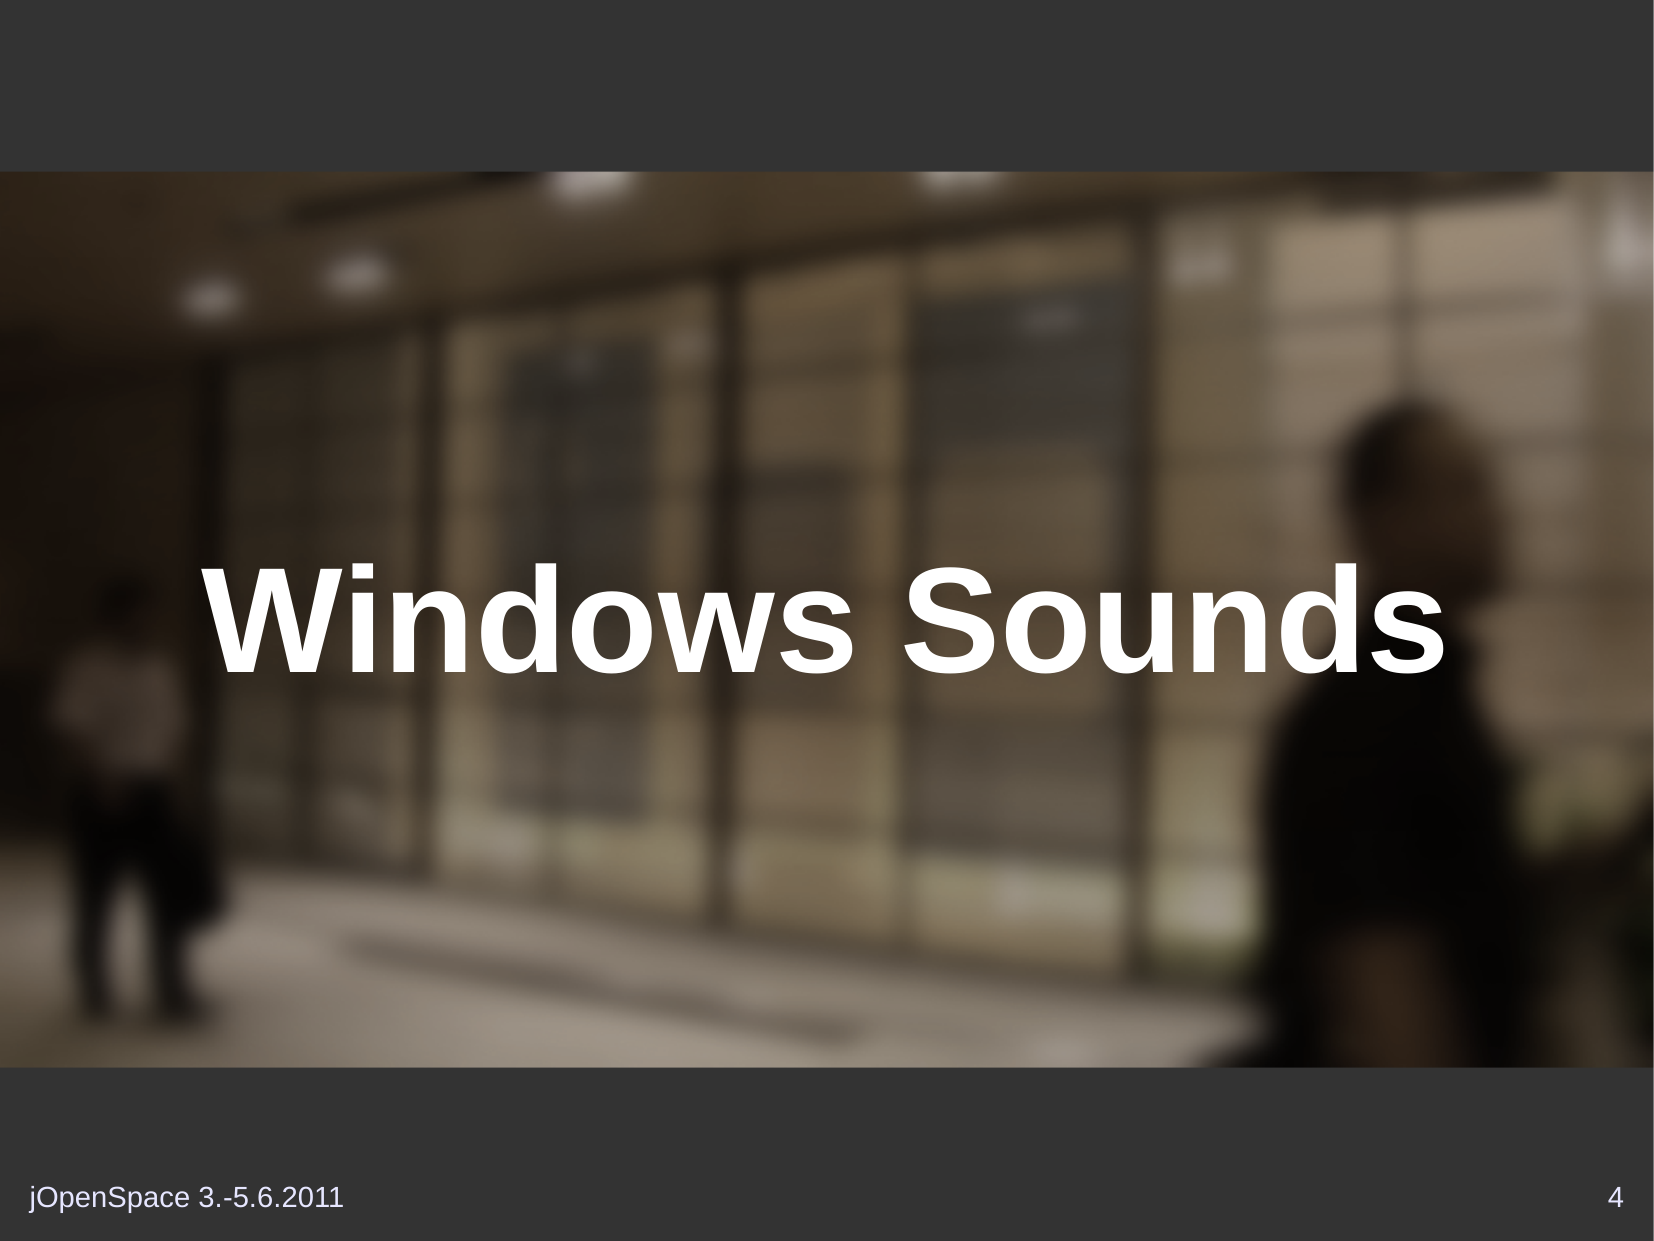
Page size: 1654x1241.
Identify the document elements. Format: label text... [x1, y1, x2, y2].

title Windows Sounds [29, 206, 1625, 1034]
picture [0, 0, 1654, 1241]
